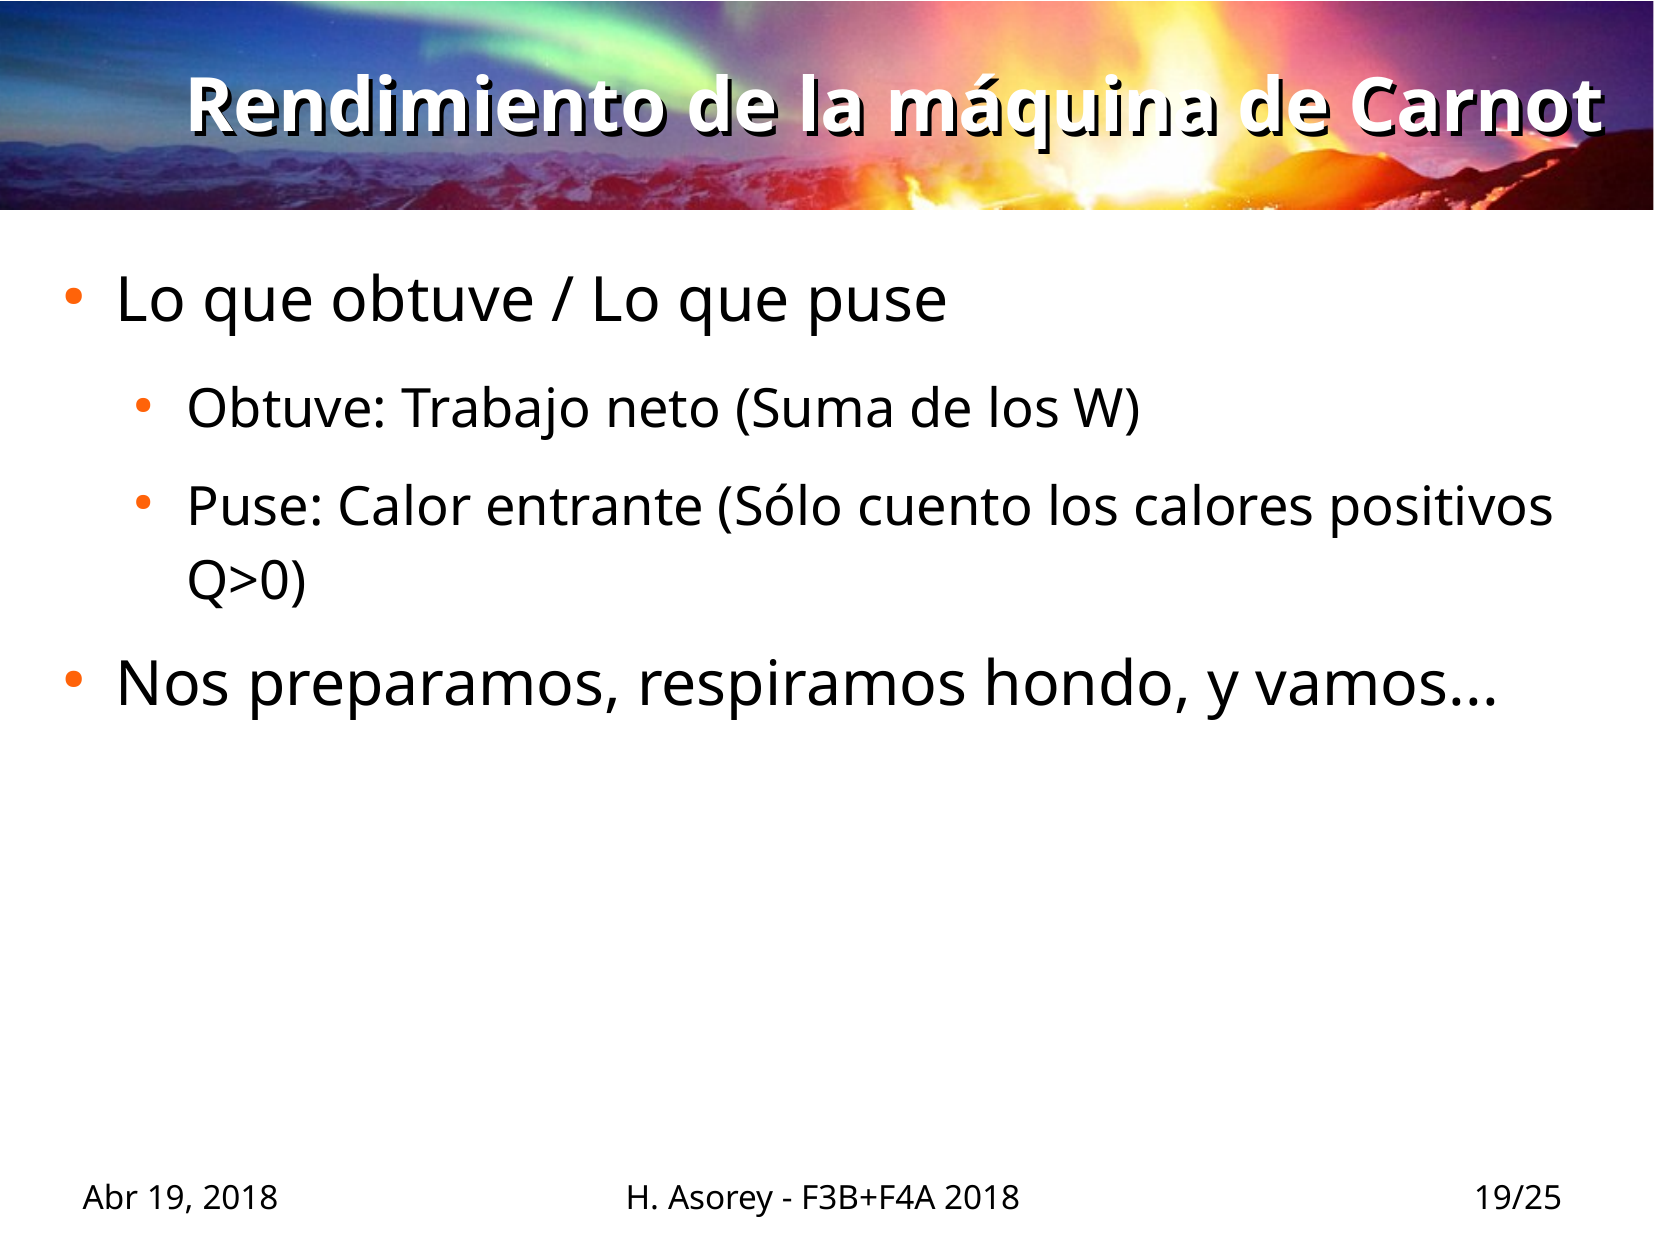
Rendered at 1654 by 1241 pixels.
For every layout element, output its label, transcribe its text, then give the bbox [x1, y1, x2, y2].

list Lo que obtuve / Lo que puse Obtuve: Trabajo neto (Suma de los W) Puse: Calor entrante (Sólo cuento los calores positivos Q>0) Nos preparamos, respiramos hondo, y vamos... [45, 255, 1606, 1156]
picture [0, 1, 1654, 210]
title Rendimiento de la máquina de Carnot [45, 15, 1606, 191]
